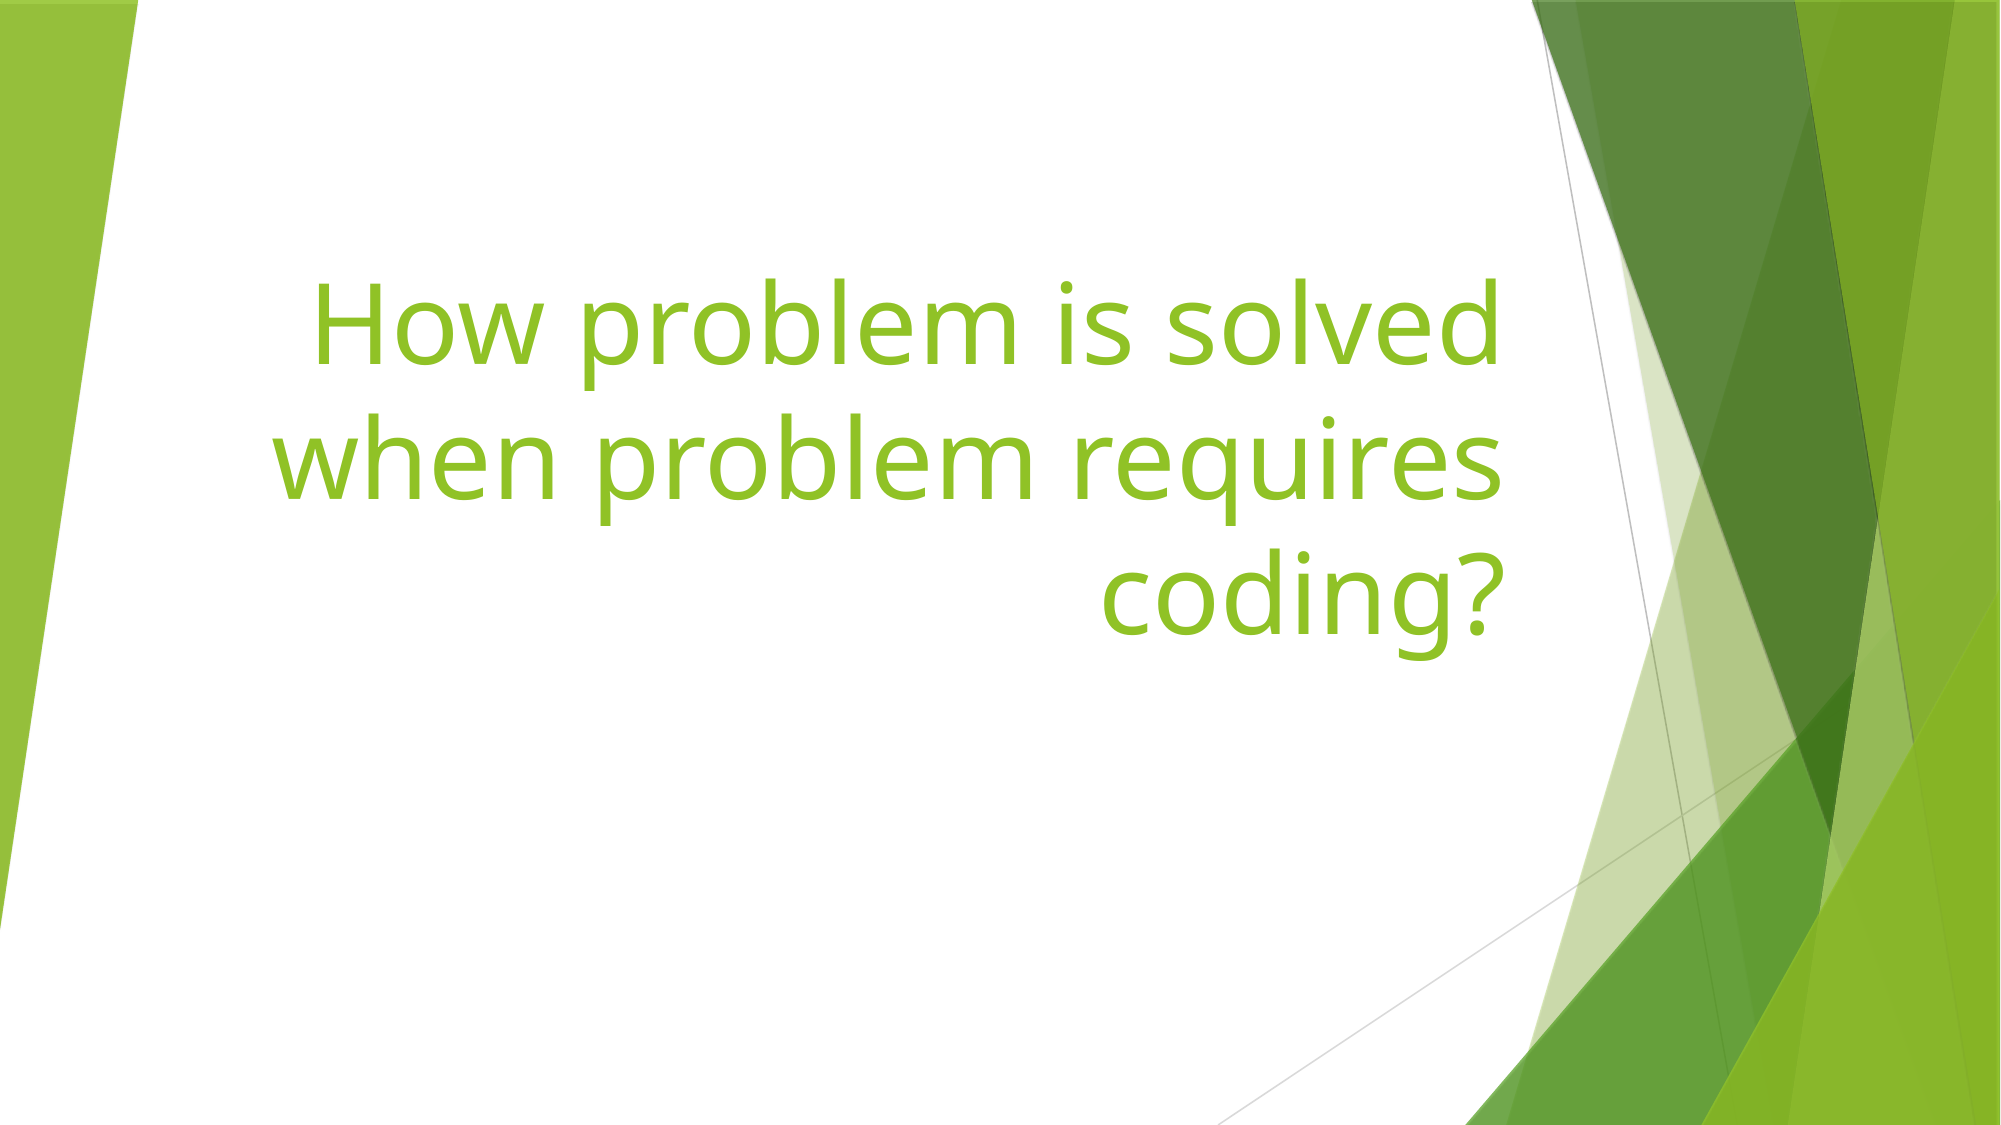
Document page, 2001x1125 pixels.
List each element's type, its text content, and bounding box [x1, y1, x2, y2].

title How problem is solved when problem requires coding? [247, 394, 1522, 665]
